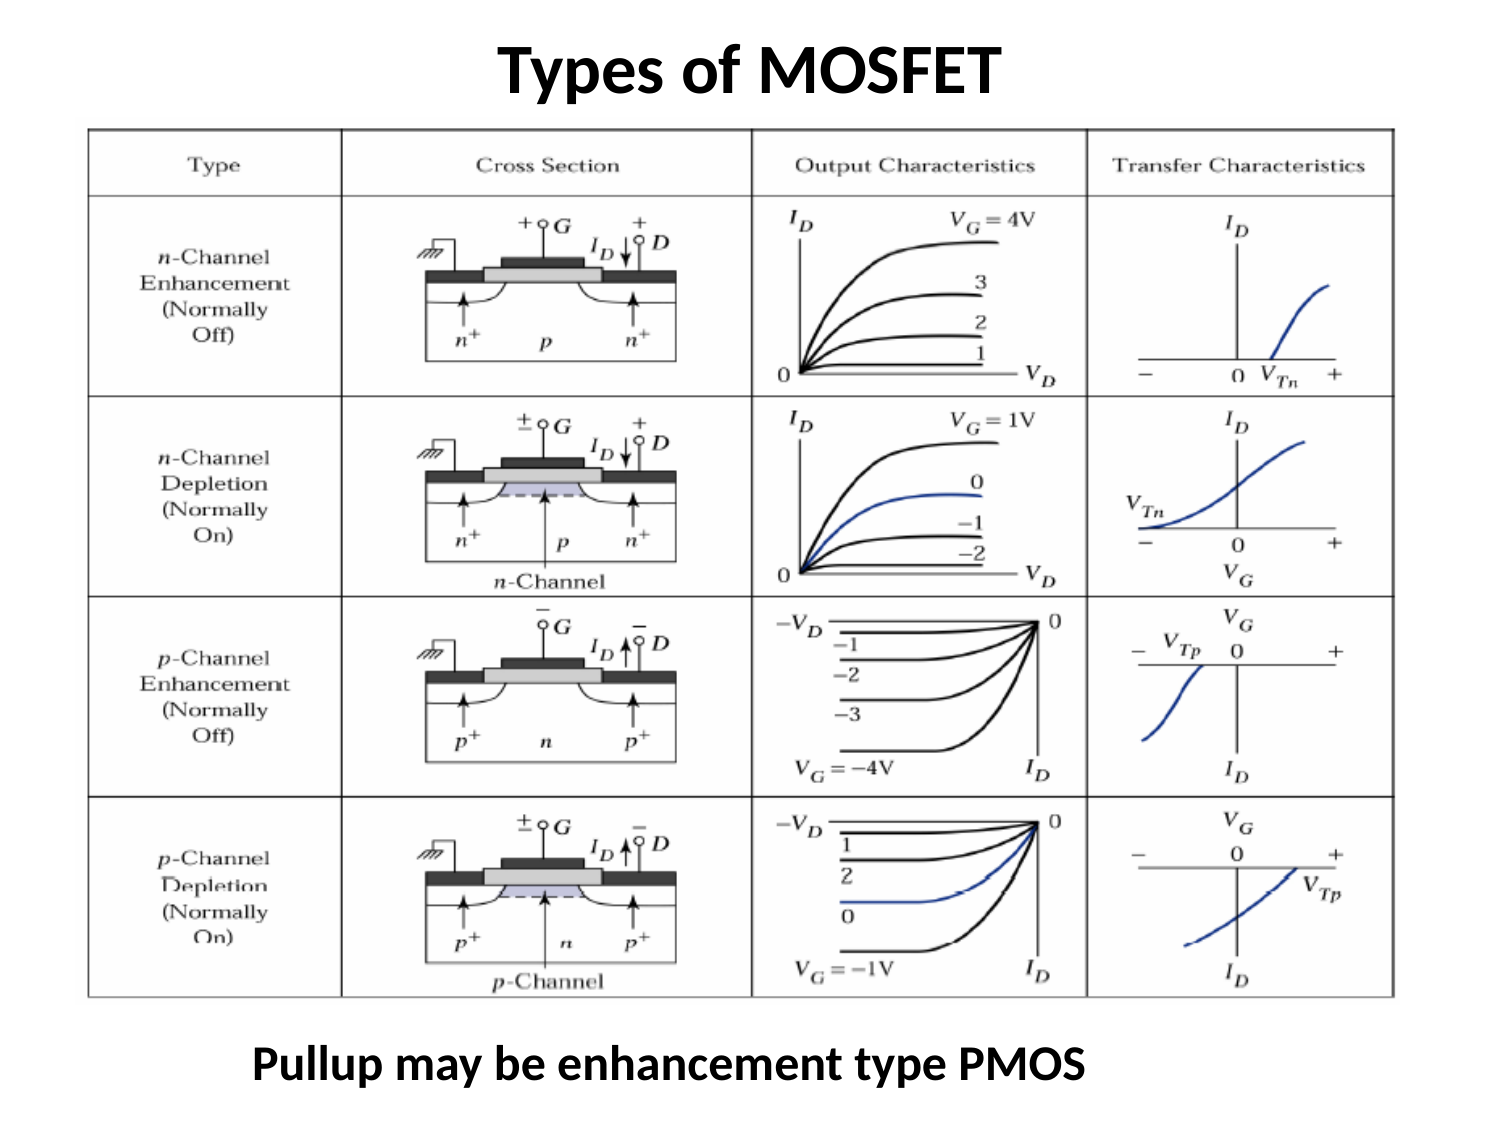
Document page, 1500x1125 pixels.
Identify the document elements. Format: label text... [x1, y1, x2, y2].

text_box Pullup may be enhancement type PMOS [0, 995, 1350, 1125]
picture [75, 117, 1400, 1005]
title Types of MOSFET [75, 0, 1425, 130]
